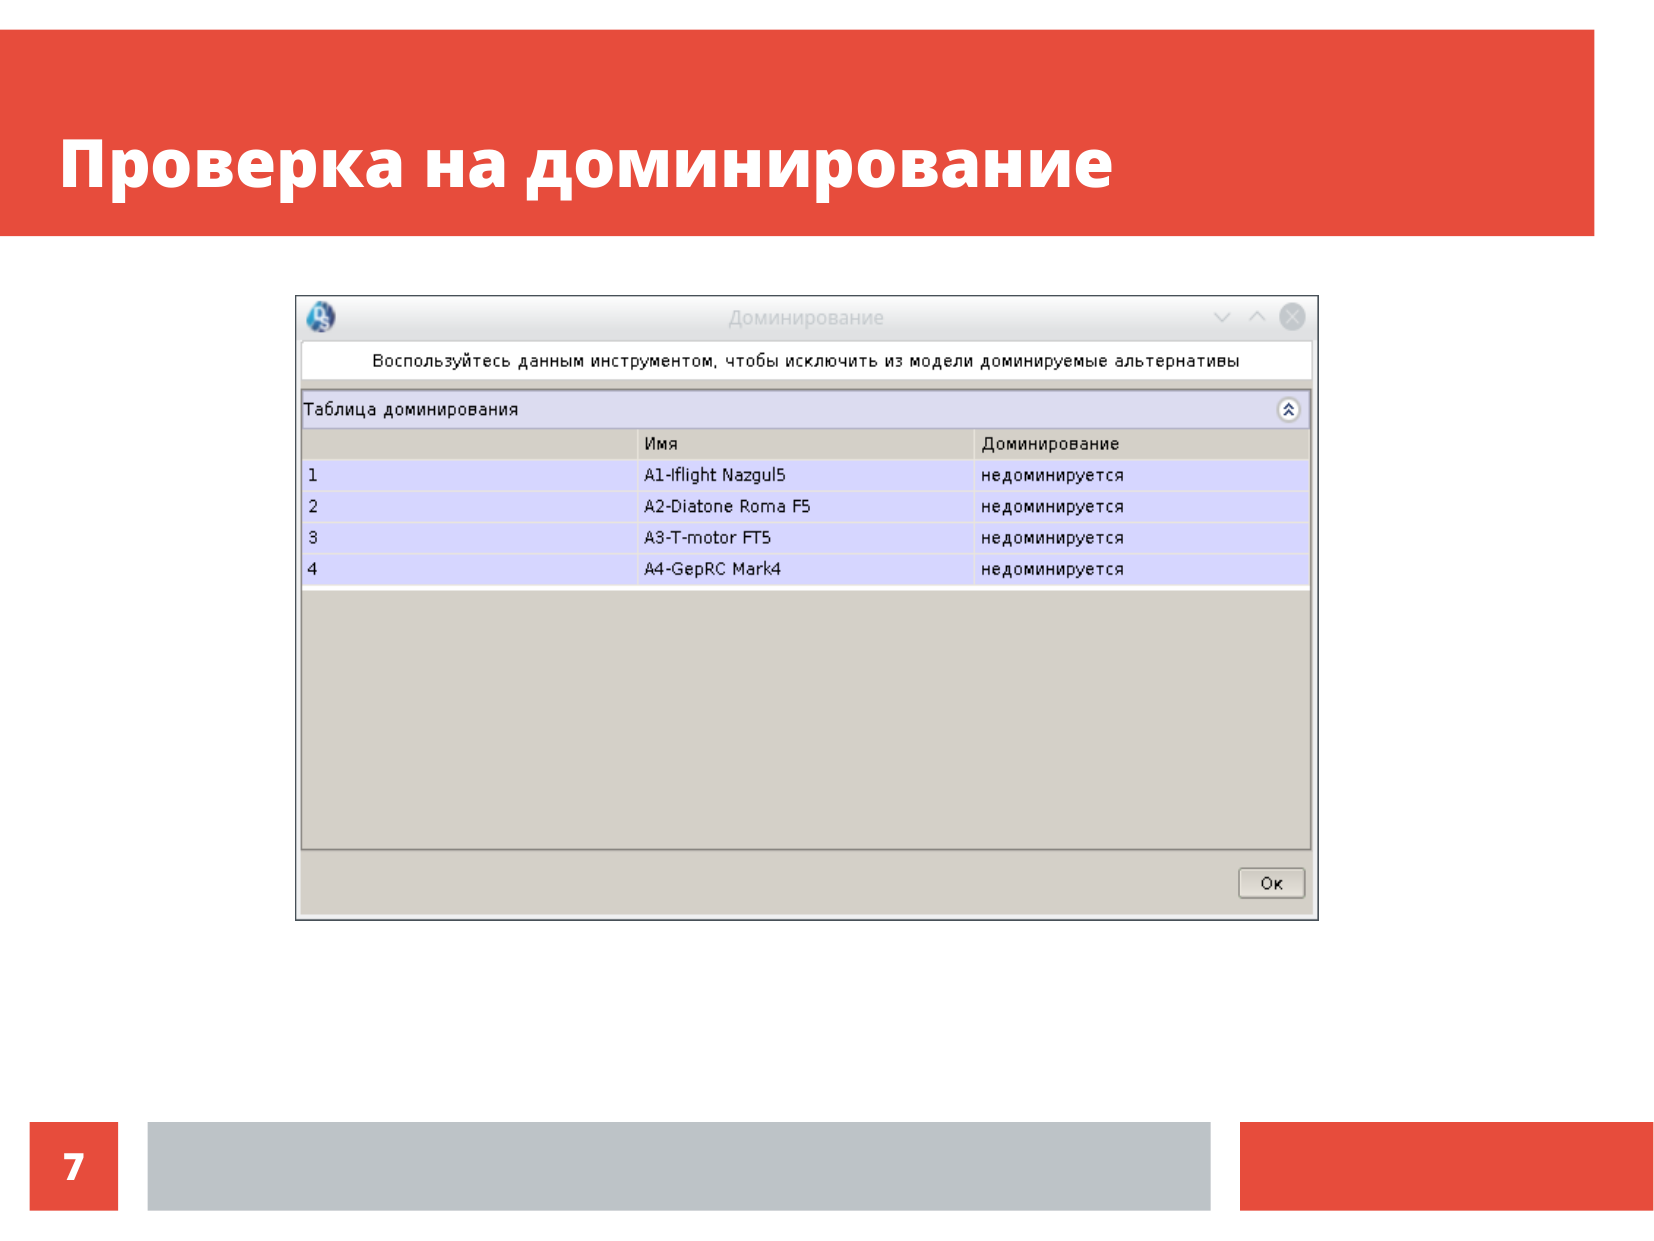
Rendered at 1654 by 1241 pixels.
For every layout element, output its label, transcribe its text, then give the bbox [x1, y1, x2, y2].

title Проверка на доминирование [59, 59, 1595, 207]
picture [295, 295, 1319, 921]
